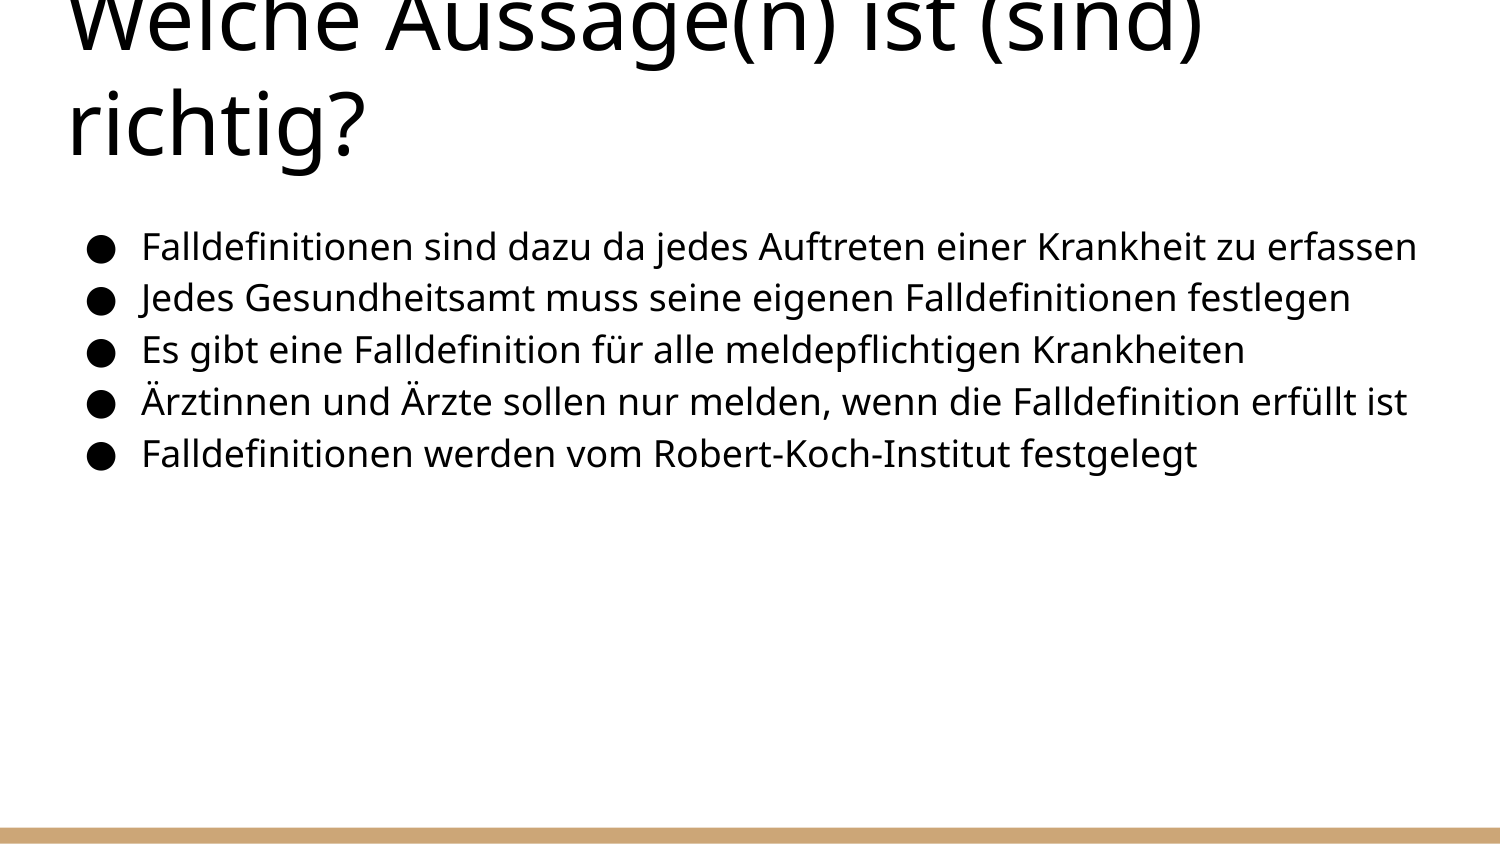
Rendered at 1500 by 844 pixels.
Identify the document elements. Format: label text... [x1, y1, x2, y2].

list Falldefinitionen sind dazu da jedes Auftreten einer Krankheit zu erfassen Jedes Gesundheitsamt muss seine eigenen Falldefinitionen festlegen Es gibt eine Falldefinition für alle meldepflichtigen Krankheiten Ärztinnen und Ärzte sollen nur melden, wenn die Falldefinition erfüllt ist Falldefinitionen werden vom Robert-Koch-Institut festgelegt [51, 200, 1449, 752]
title Welche Aussage(n) ist (sind) richtig? [51, 51, 1449, 189]
